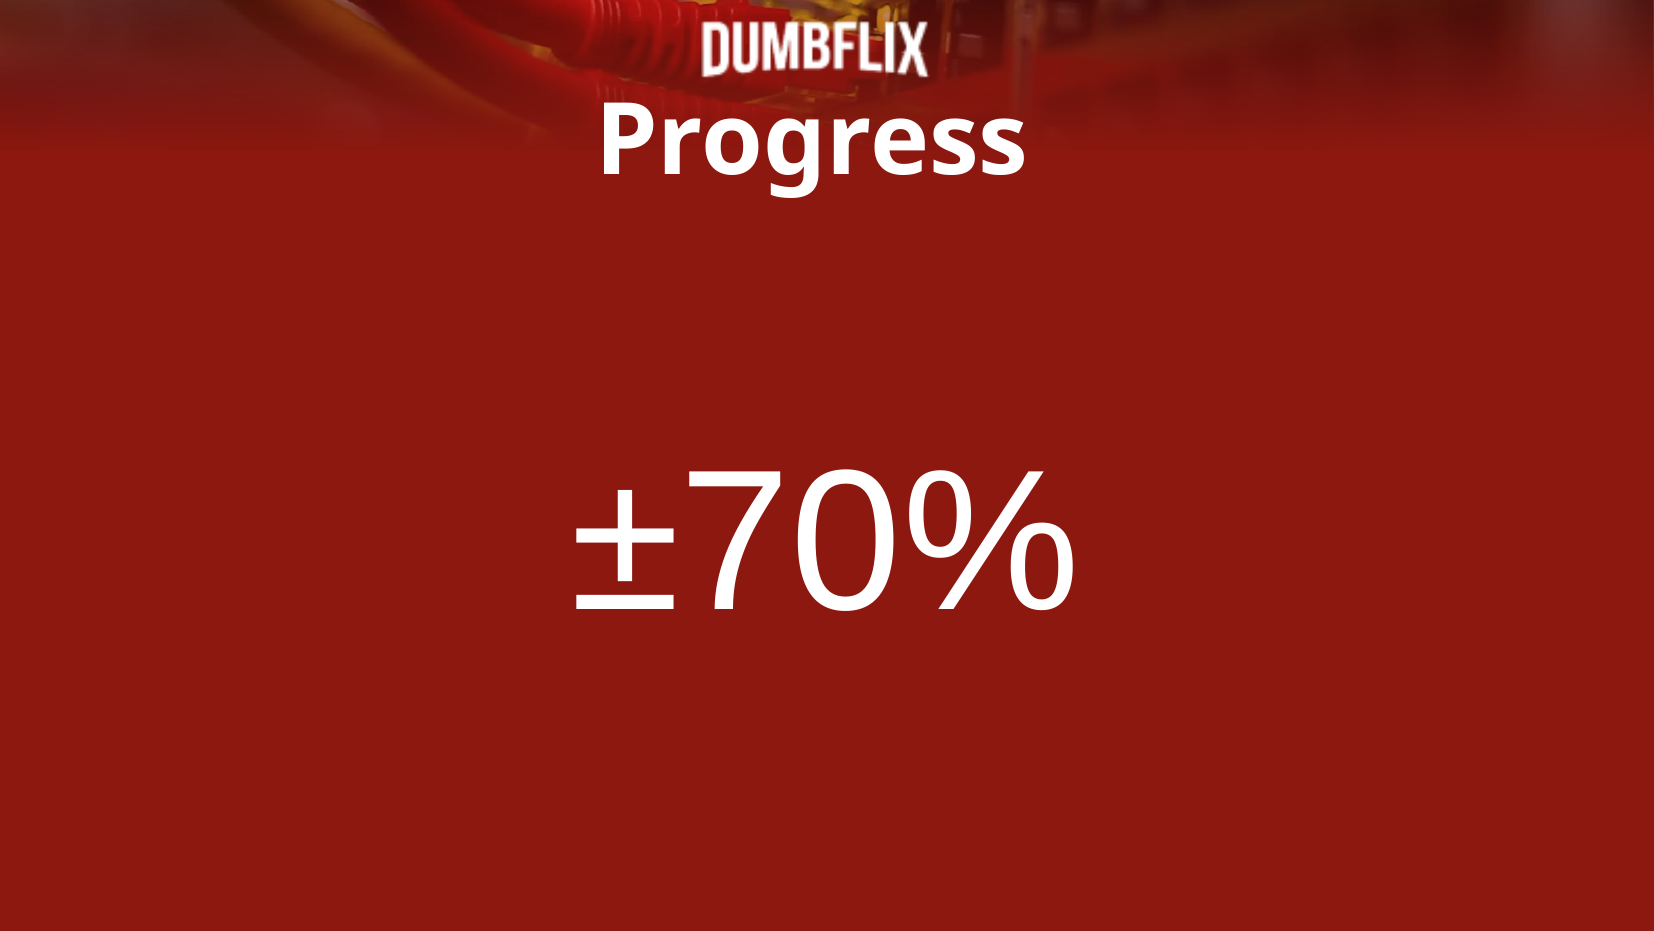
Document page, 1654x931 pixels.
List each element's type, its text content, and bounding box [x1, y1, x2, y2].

picture [696, 15, 936, 90]
text_box ±70% [0, 222, 1654, 931]
text_box Progress [0, 60, 1654, 222]
text_box [0, 0, 1654, 60]
